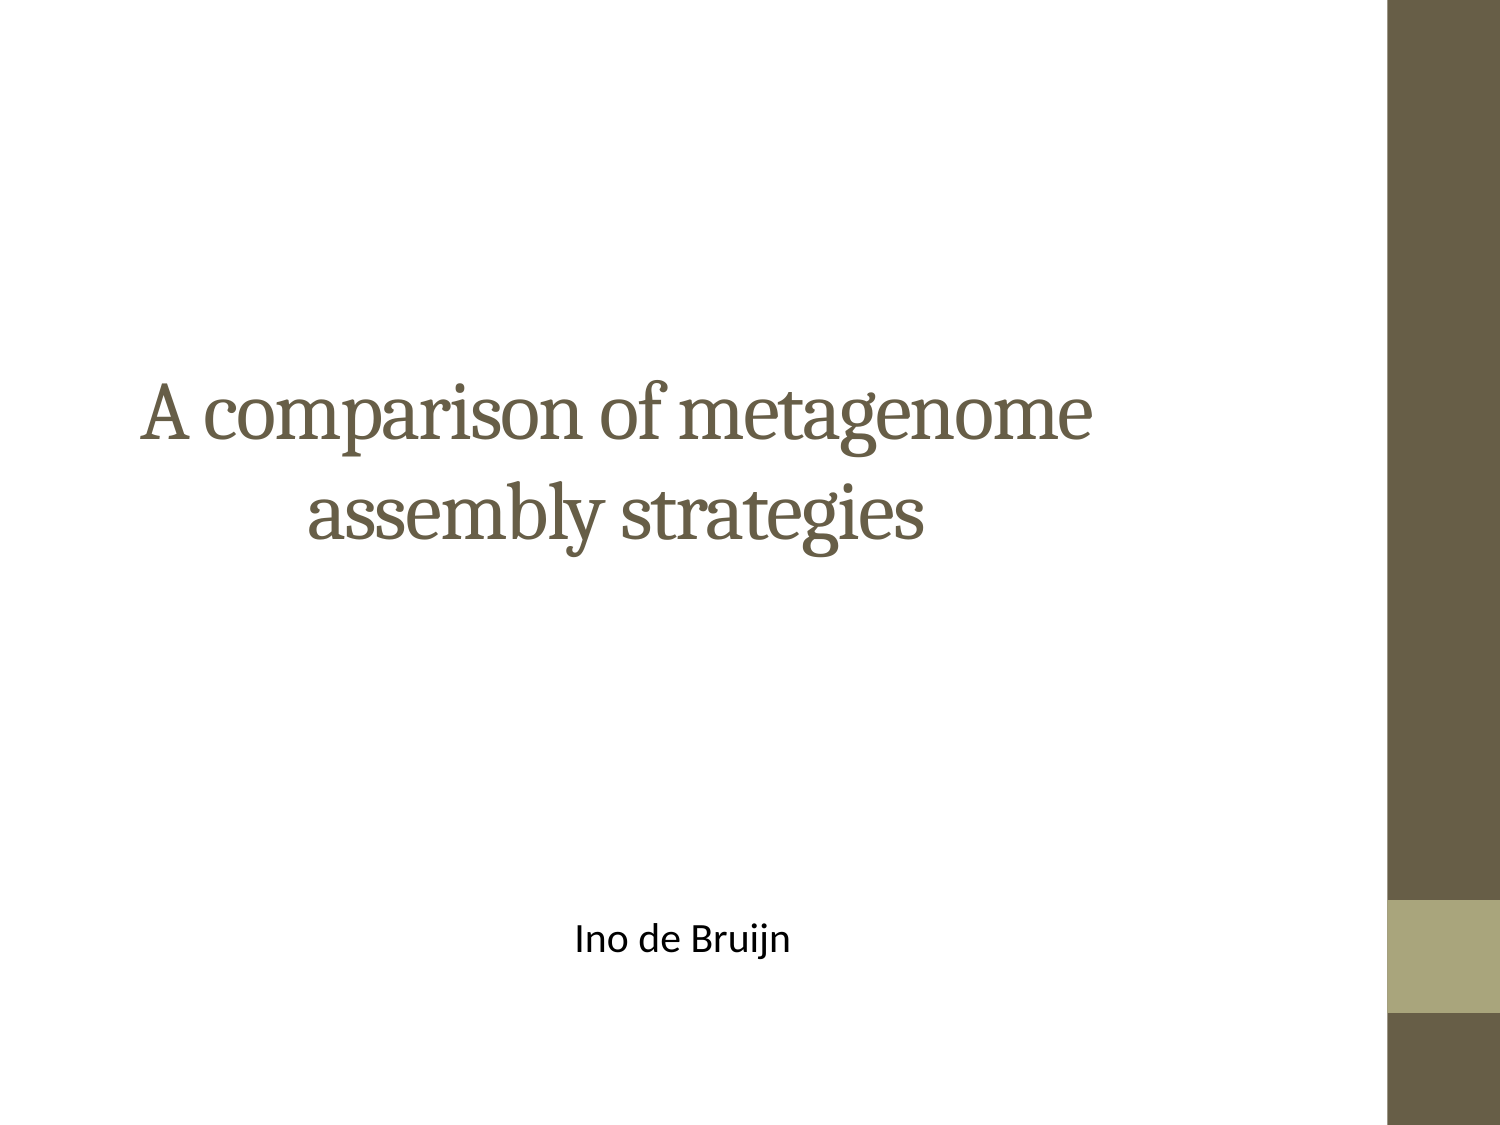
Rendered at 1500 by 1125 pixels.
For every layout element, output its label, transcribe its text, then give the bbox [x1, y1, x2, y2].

text_box Ino de Bruijn [559, 903, 957, 969]
title A comparison of metagenome assembly strategies [125, 277, 1376, 636]
